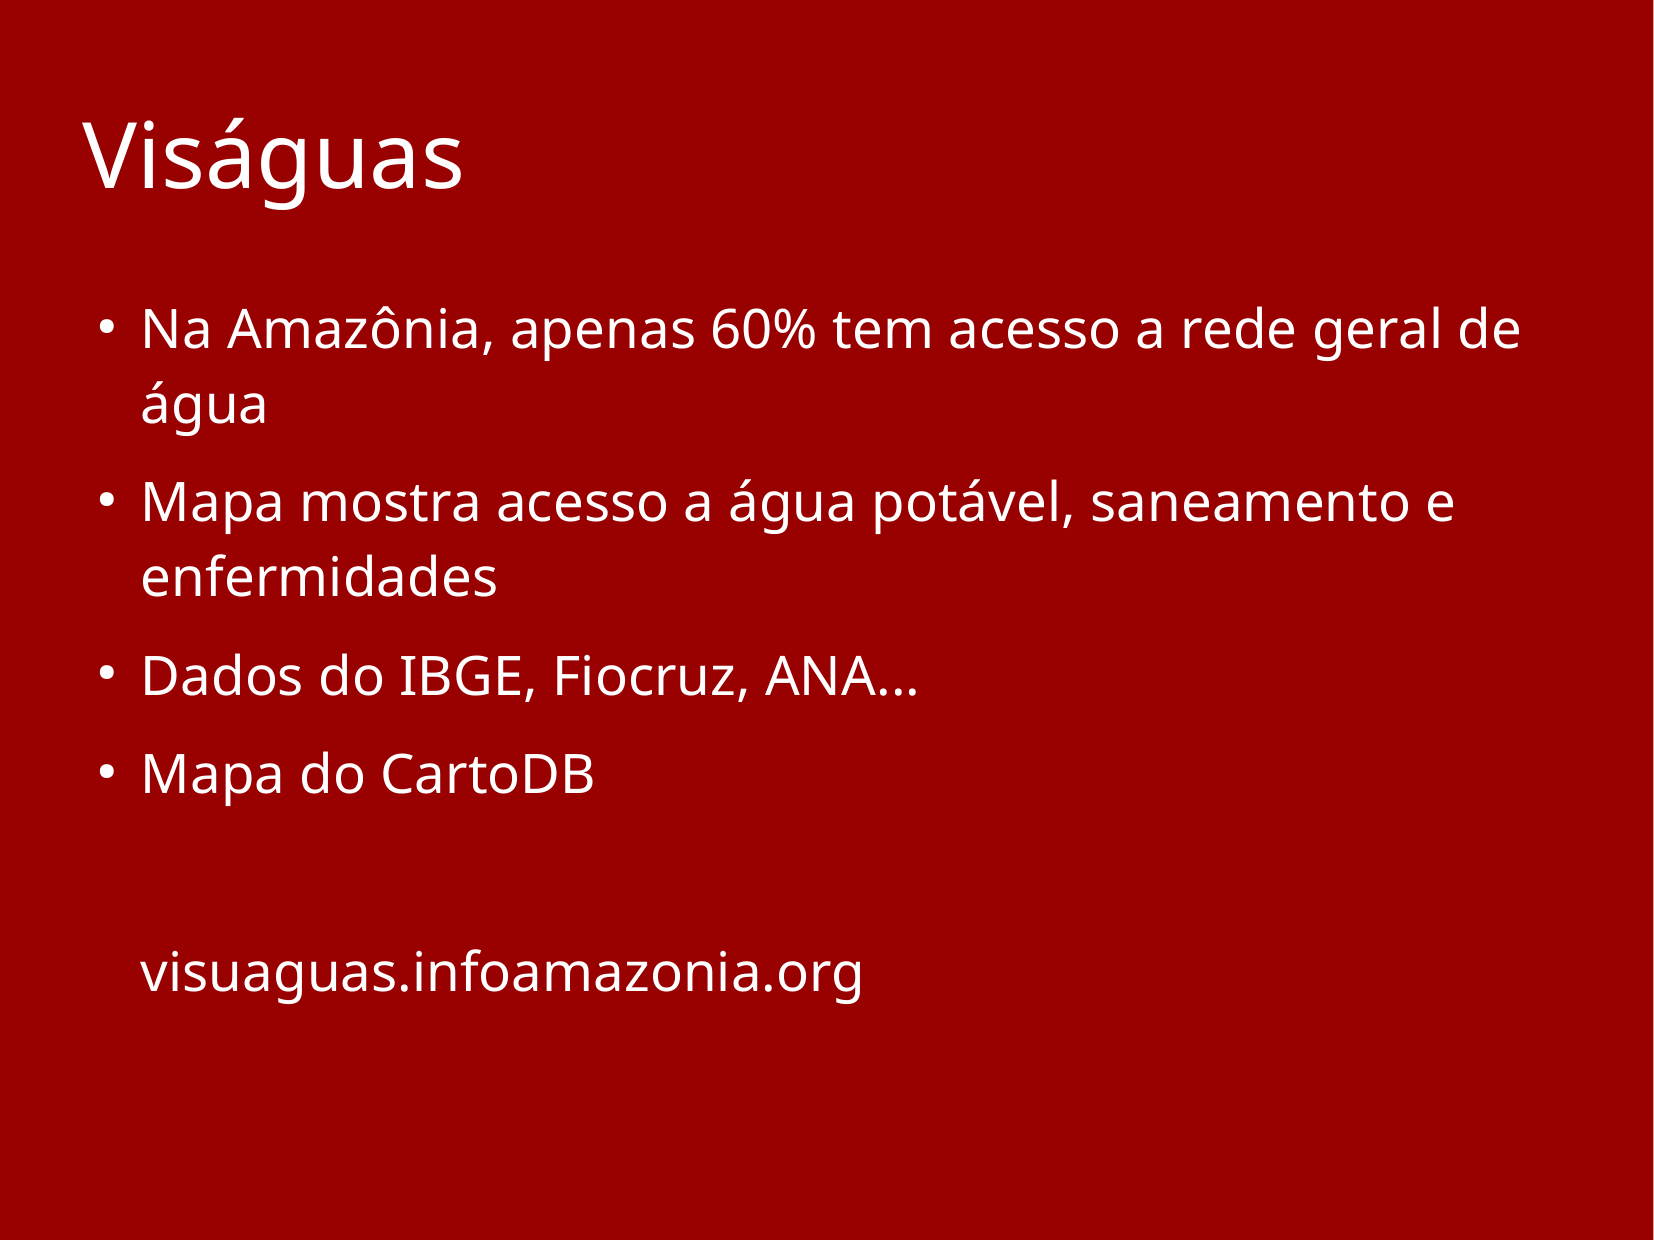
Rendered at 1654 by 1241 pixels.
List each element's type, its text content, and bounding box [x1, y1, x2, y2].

list Na Amazônia, apenas 60% tem acesso a rede geral de água Mapa mostra acesso a água potável, saneamento e enfermidades Dados do IBGE, Fiocruz, ANA... Mapa do CartoDB visuaguas.infoamazonia.org [82, 290, 1571, 1010]
title Viságuas [82, 49, 1571, 257]
